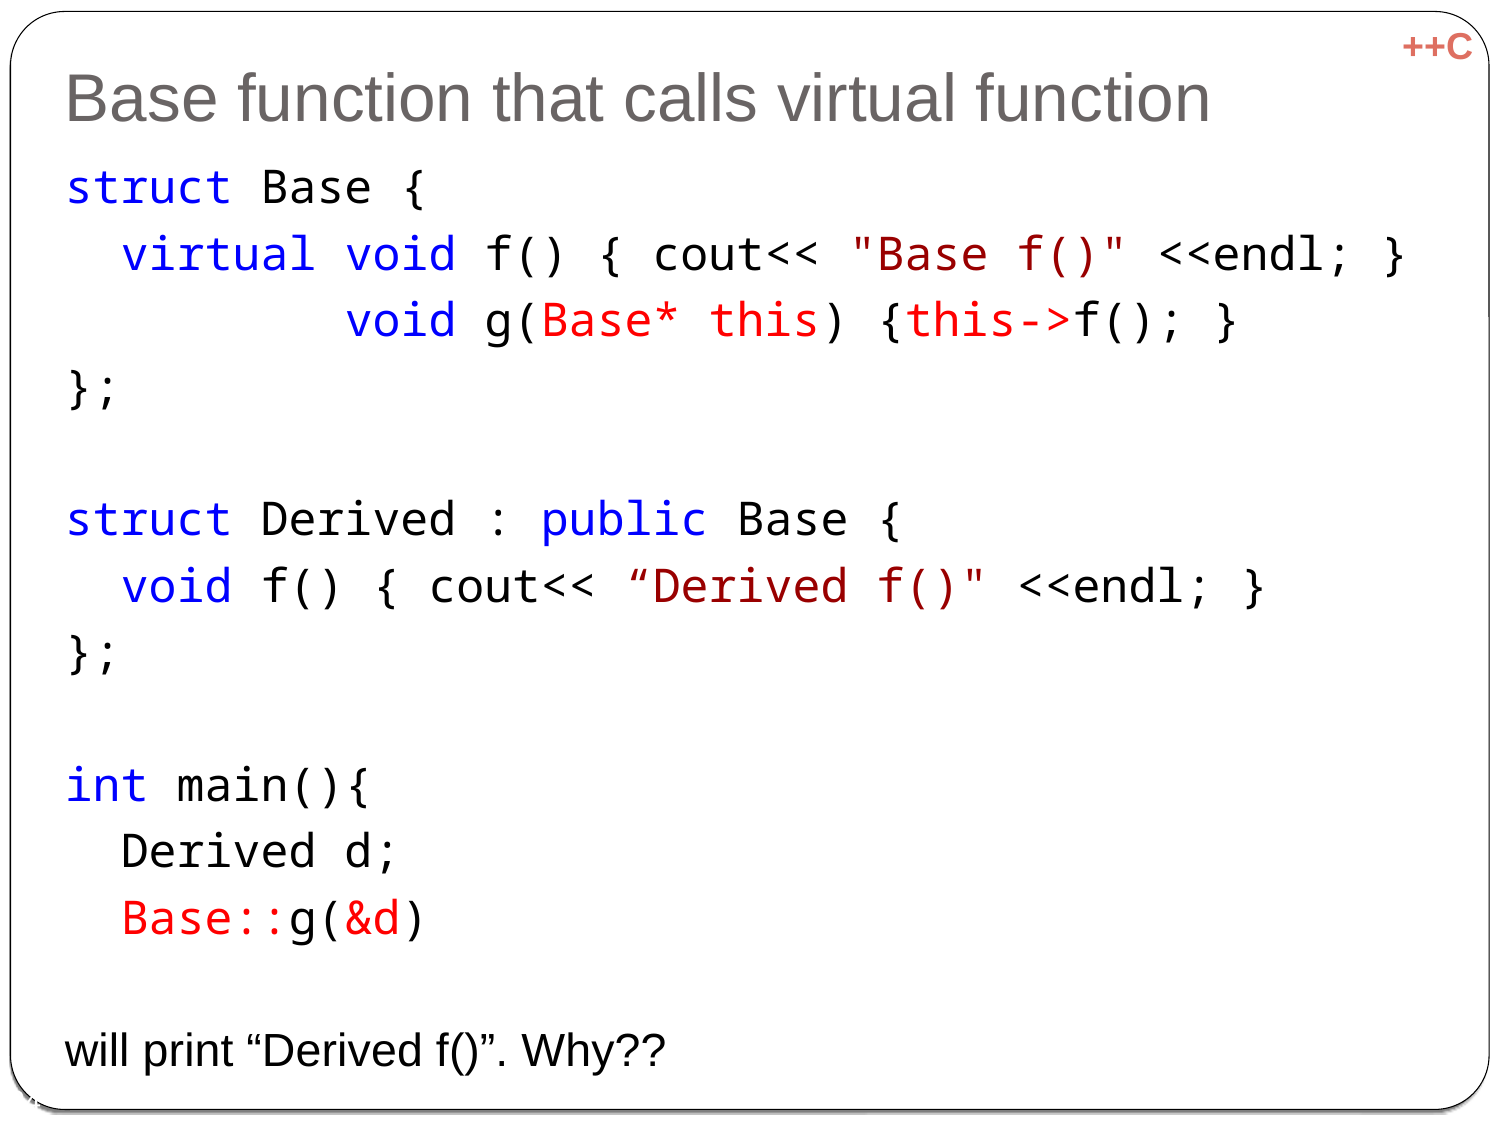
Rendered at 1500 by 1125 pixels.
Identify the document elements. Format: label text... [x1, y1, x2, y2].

title Base function that calls virtual function [50, 45, 1450, 149]
slide_number <number> [0, 1074, 50, 1125]
list struct Base { virtual void f() { cout<< "Base f()" <<endl; } void g(Base* this) {this->f(); } }; struct Derived : public Base { void f() { cout<< “Derived f()" <<endl; } }; int main(){ Derived d; Base::g(&d) will print “Derived f()”. Why?? [50, 149, 1488, 1088]
